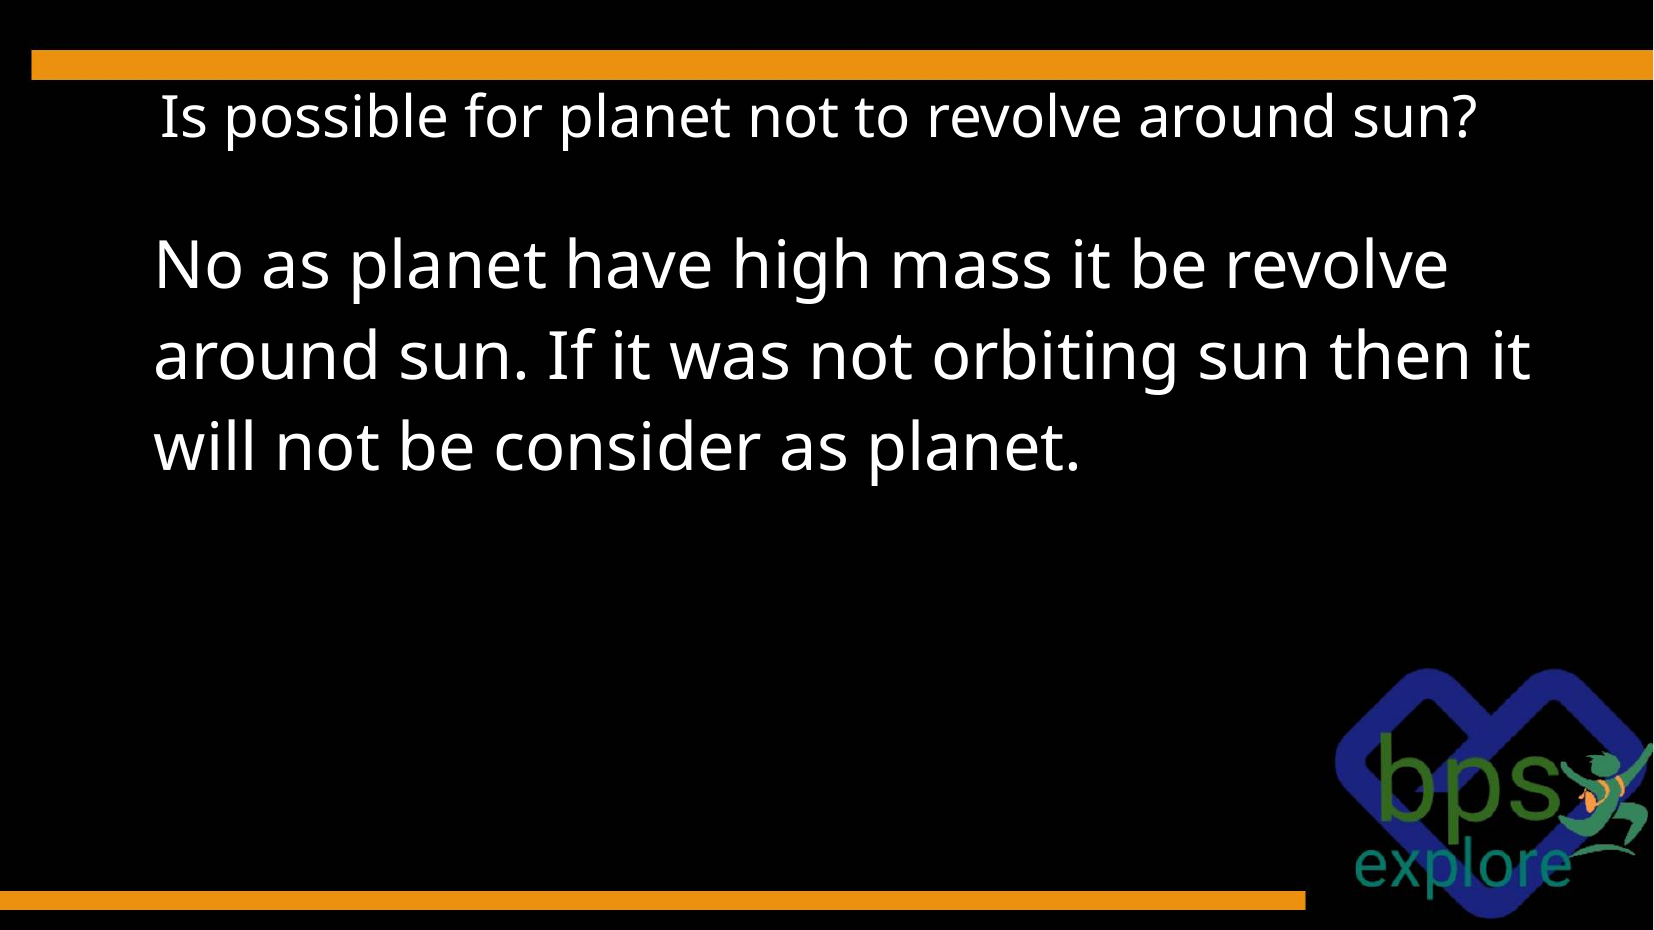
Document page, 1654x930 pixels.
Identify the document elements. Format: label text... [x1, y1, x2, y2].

picture [0, 0, 1654, 930]
title Is possible for planet not to revolve around sun? [82, 36, 1571, 193]
list No as planet have high mass it be revolve around sun. If it was not orbiting sun then it will not be consider as planet. [82, 217, 1571, 757]
